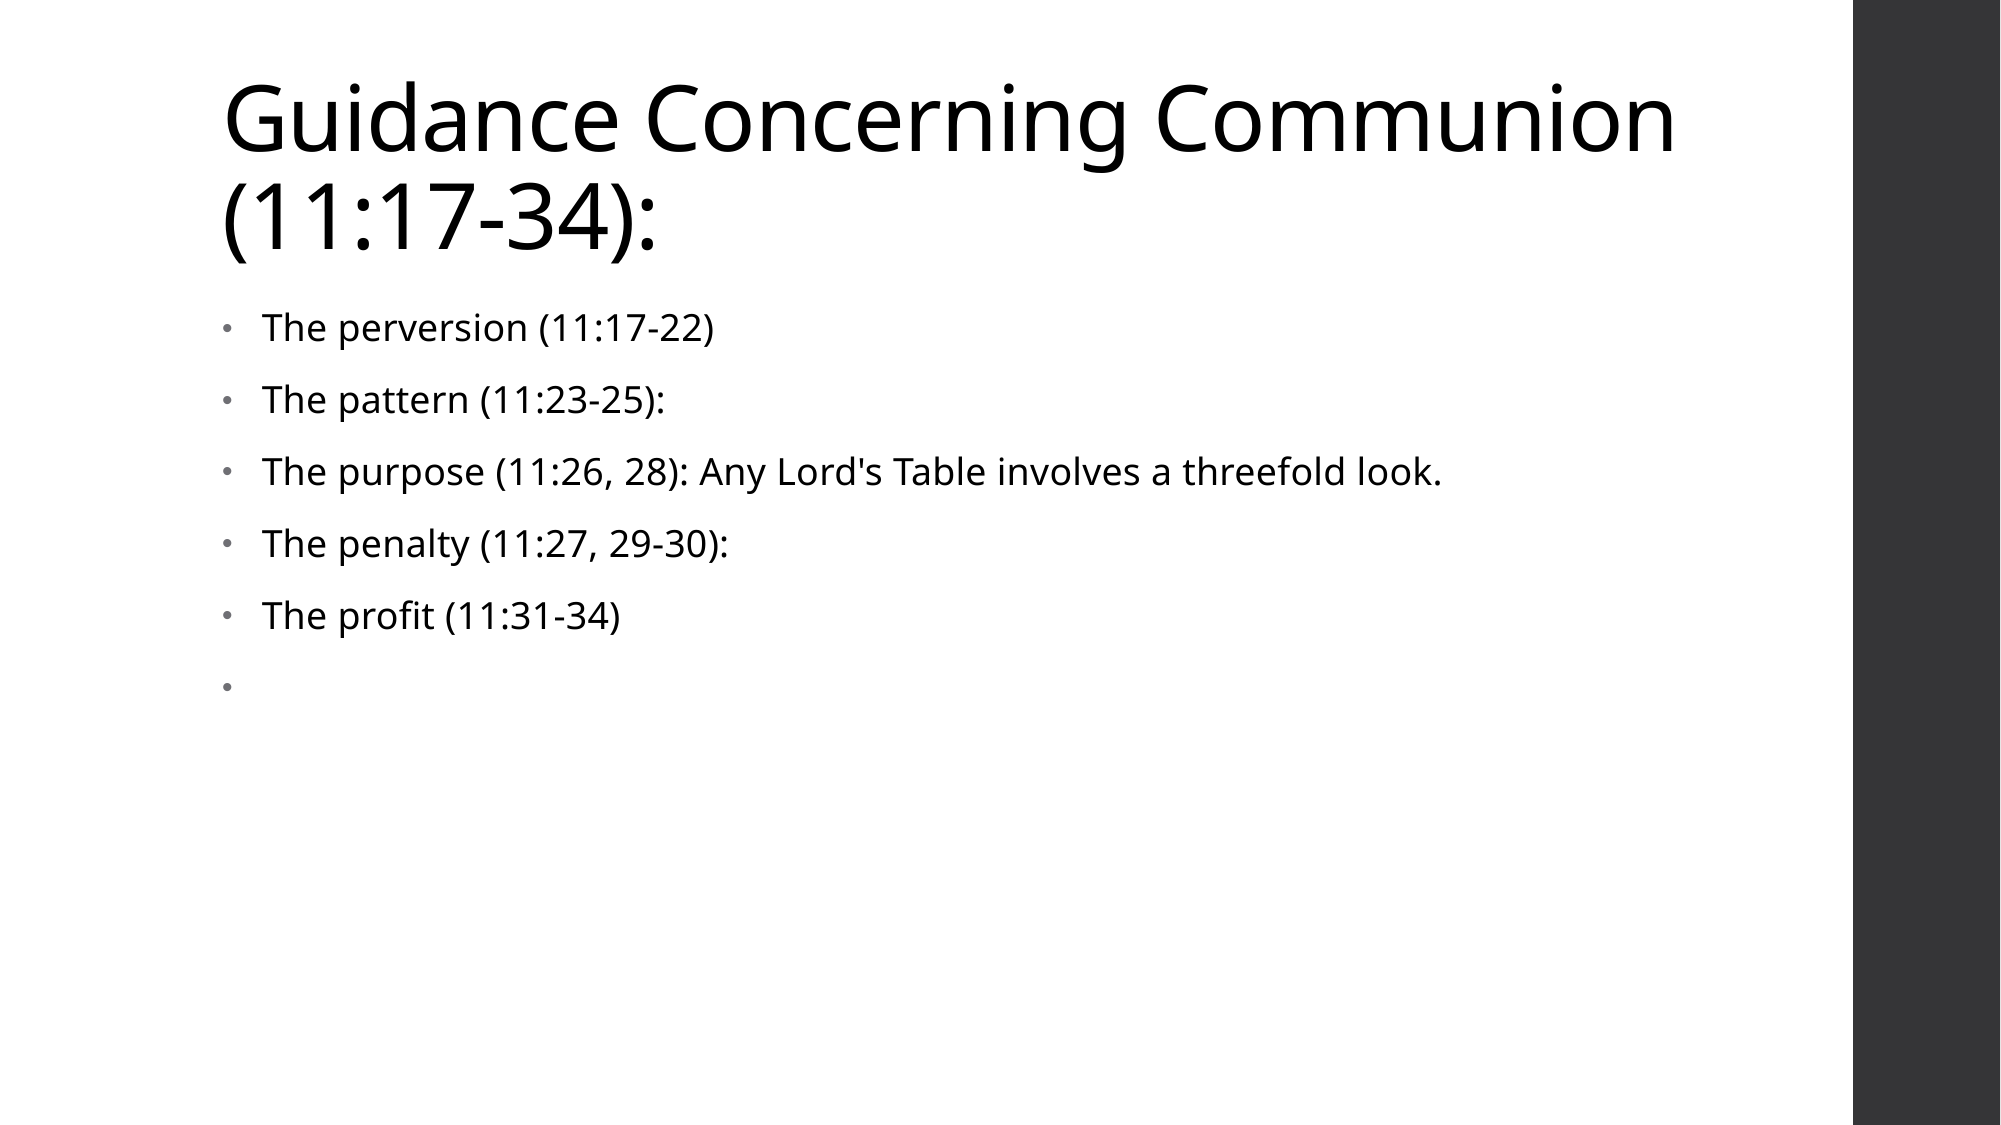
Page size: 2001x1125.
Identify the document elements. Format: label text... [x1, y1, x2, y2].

list The perversion (11:17-22) The pattern (11:23-25): The purpose (11:26, 28): Any Lord's Table involves a threefold look. The penalty (11:27, 29-30): The profit (11:31-34) [206, 299, 1617, 1014]
title Guidance Concerning Communion (11:17-34): [206, 60, 1797, 278]
